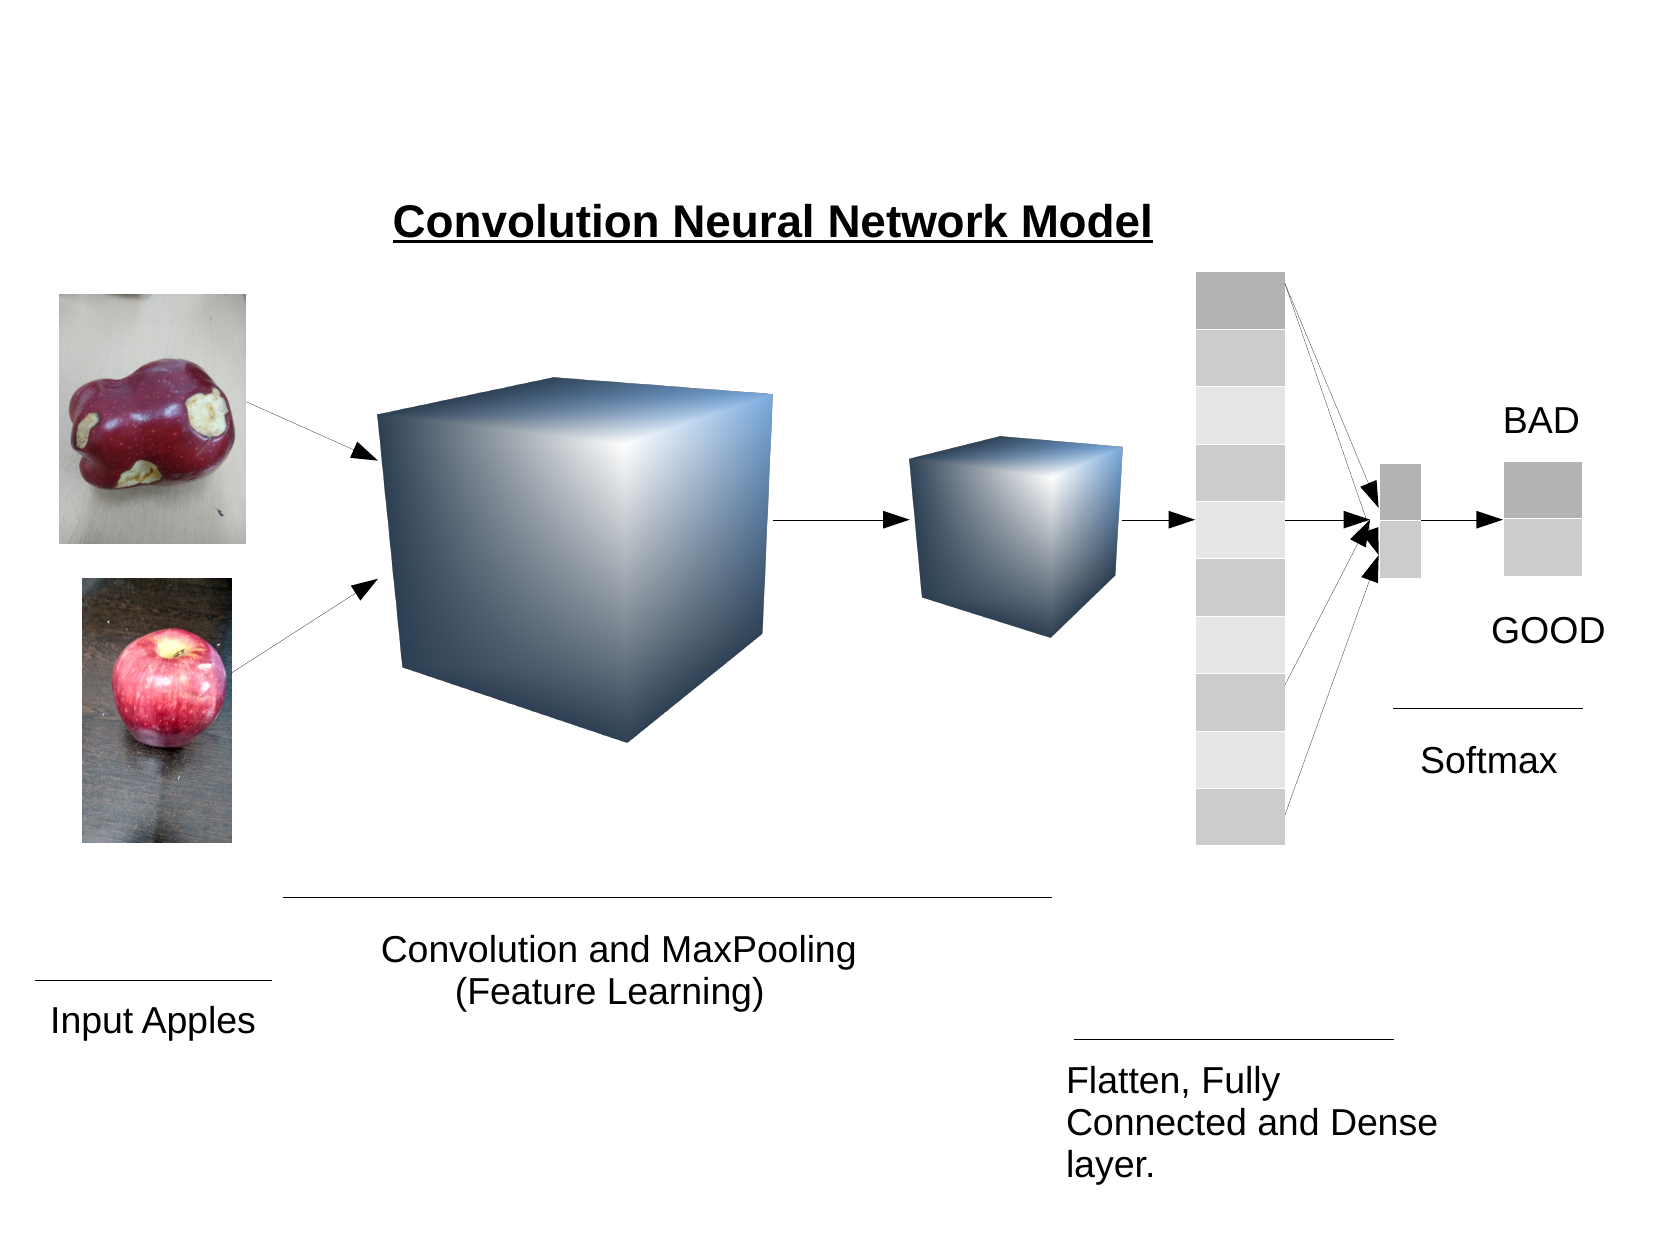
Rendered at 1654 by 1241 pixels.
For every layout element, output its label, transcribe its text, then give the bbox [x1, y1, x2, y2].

table_cell [1196, 559, 1285, 616]
table_cell [1196, 502, 1285, 558]
text_box GOOD [1476, 602, 1654, 744]
text_box Flatten, Fully Connected and Dense layer. [1051, 1052, 1477, 1193]
table_header [1196, 282, 1285, 329]
text_box Convolution Neural Network Model [377, 188, 1359, 282]
text_box Convolution and MaxPooling (Feature Learning) [366, 921, 1052, 1021]
picture [82, 578, 232, 843]
table_cell [1196, 674, 1285, 731]
text_box Softmax [1405, 732, 1583, 790]
table_cell [1504, 519, 1582, 576]
table_header [1380, 464, 1421, 520]
table_cell [1196, 330, 1285, 386]
table_cell [1196, 387, 1285, 444]
text_box Input Apples [35, 992, 296, 1091]
table_cell [1196, 732, 1285, 788]
table_header [1504, 462, 1582, 518]
table_cell [1380, 521, 1421, 578]
table_cell [1196, 445, 1285, 501]
table_cell [1196, 789, 1285, 845]
picture [59, 294, 246, 544]
table_cell [1196, 617, 1285, 673]
text_box BAD [1488, 392, 1654, 449]
